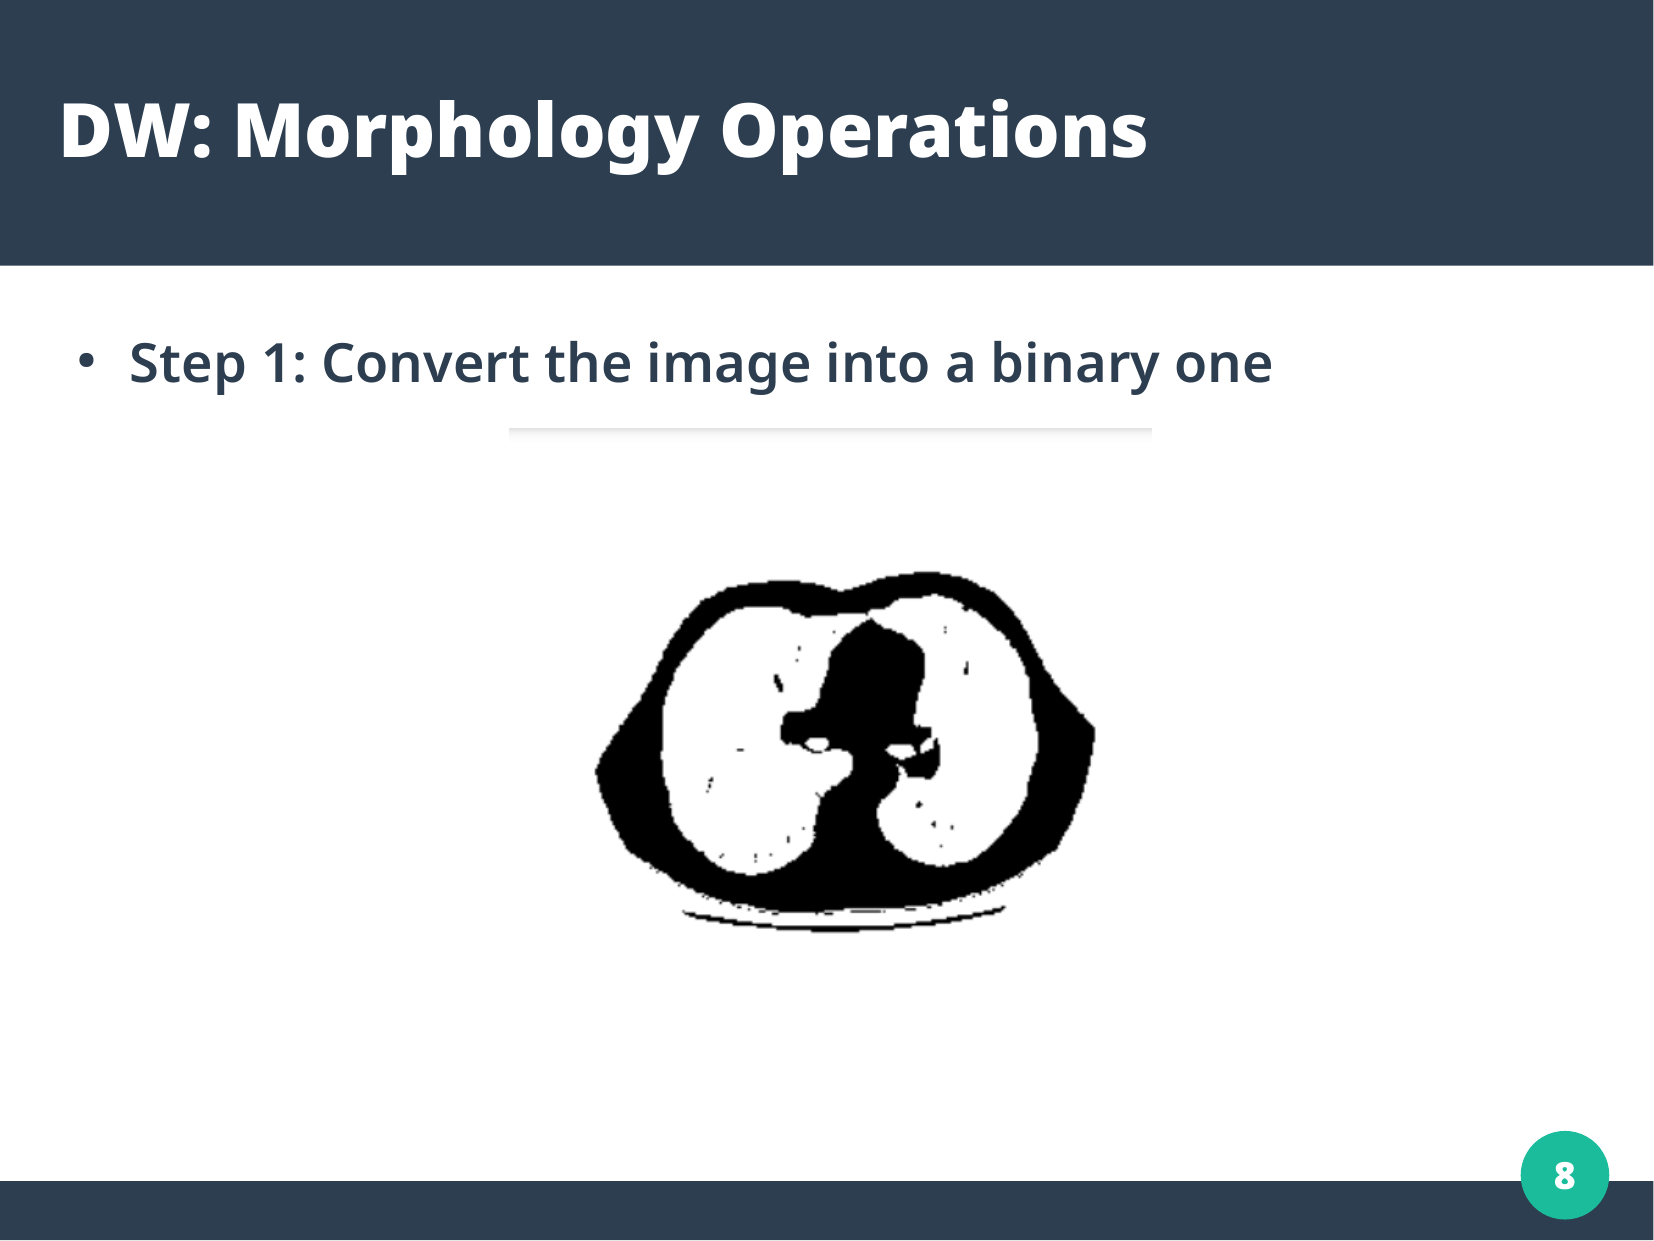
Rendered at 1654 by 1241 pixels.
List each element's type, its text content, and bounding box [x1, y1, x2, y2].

picture [509, 428, 1152, 1004]
list Step 1: Convert the image into a binary one [59, 324, 1595, 1152]
title DW: Morphology Operations [59, 49, 1595, 207]
